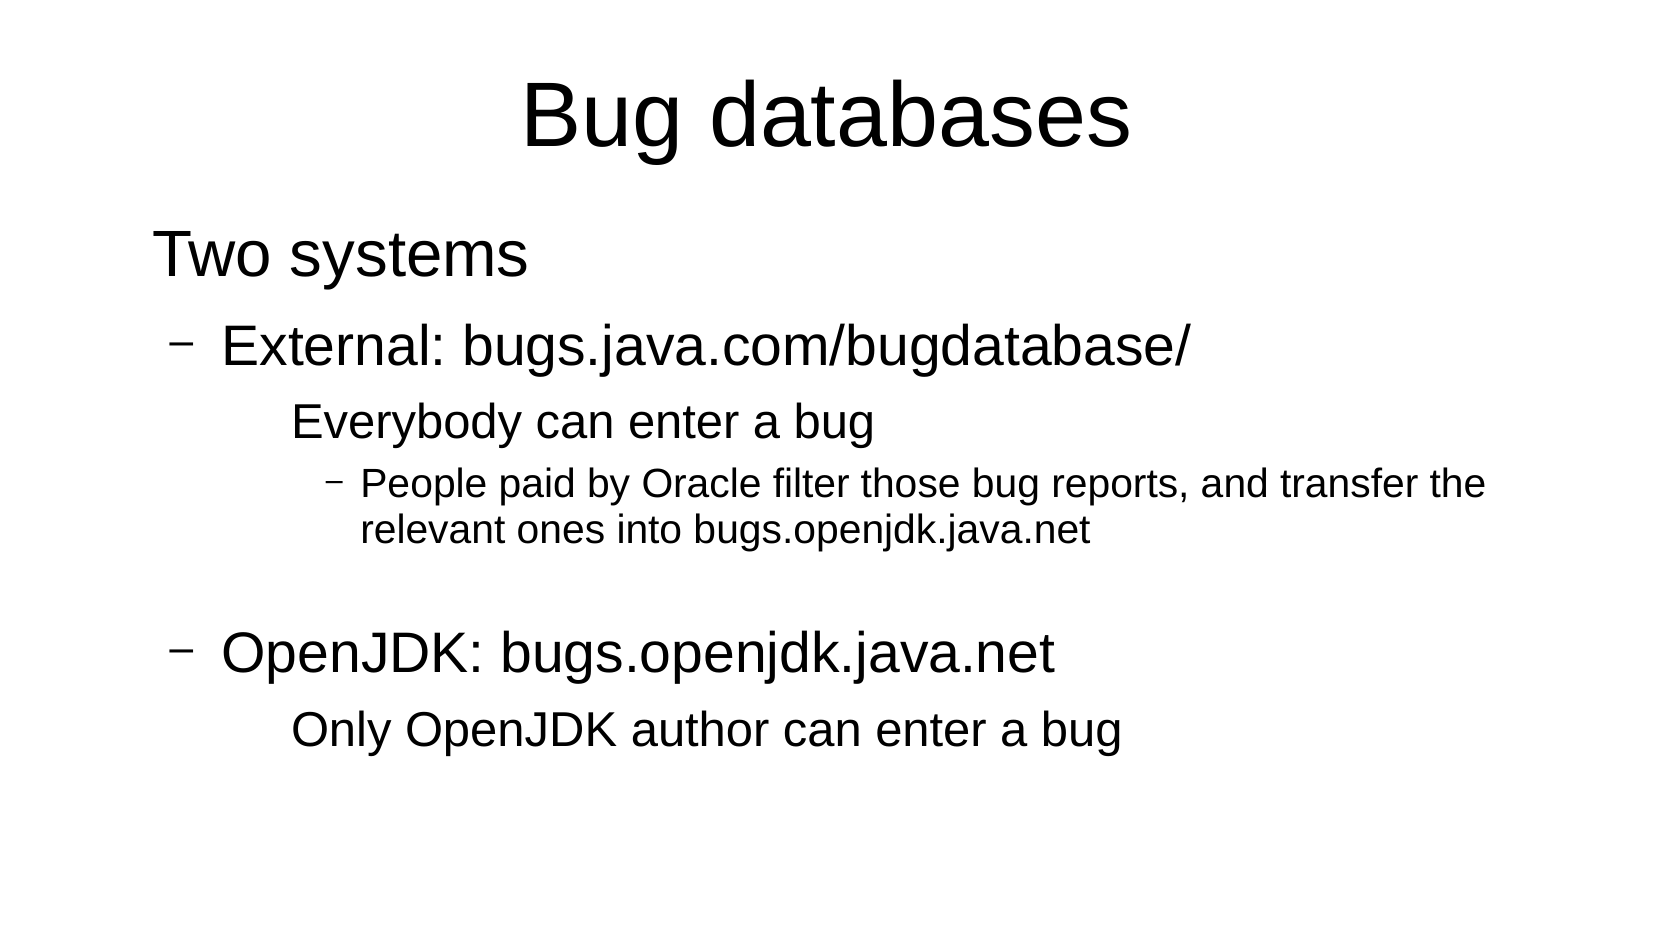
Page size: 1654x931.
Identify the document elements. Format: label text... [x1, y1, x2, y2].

title Bug databases [82, 37, 1571, 193]
list Two systems External: bugs.java.com/bugdatabase/ Everybody can enter a bug People paid by Oracle filter those bug reports, and transfer the relevant ones into bugs.openjdk.java.net OpenJDK: bugs.openjdk.java.net Only OpenJDK author can enter a bug [82, 217, 1571, 758]
